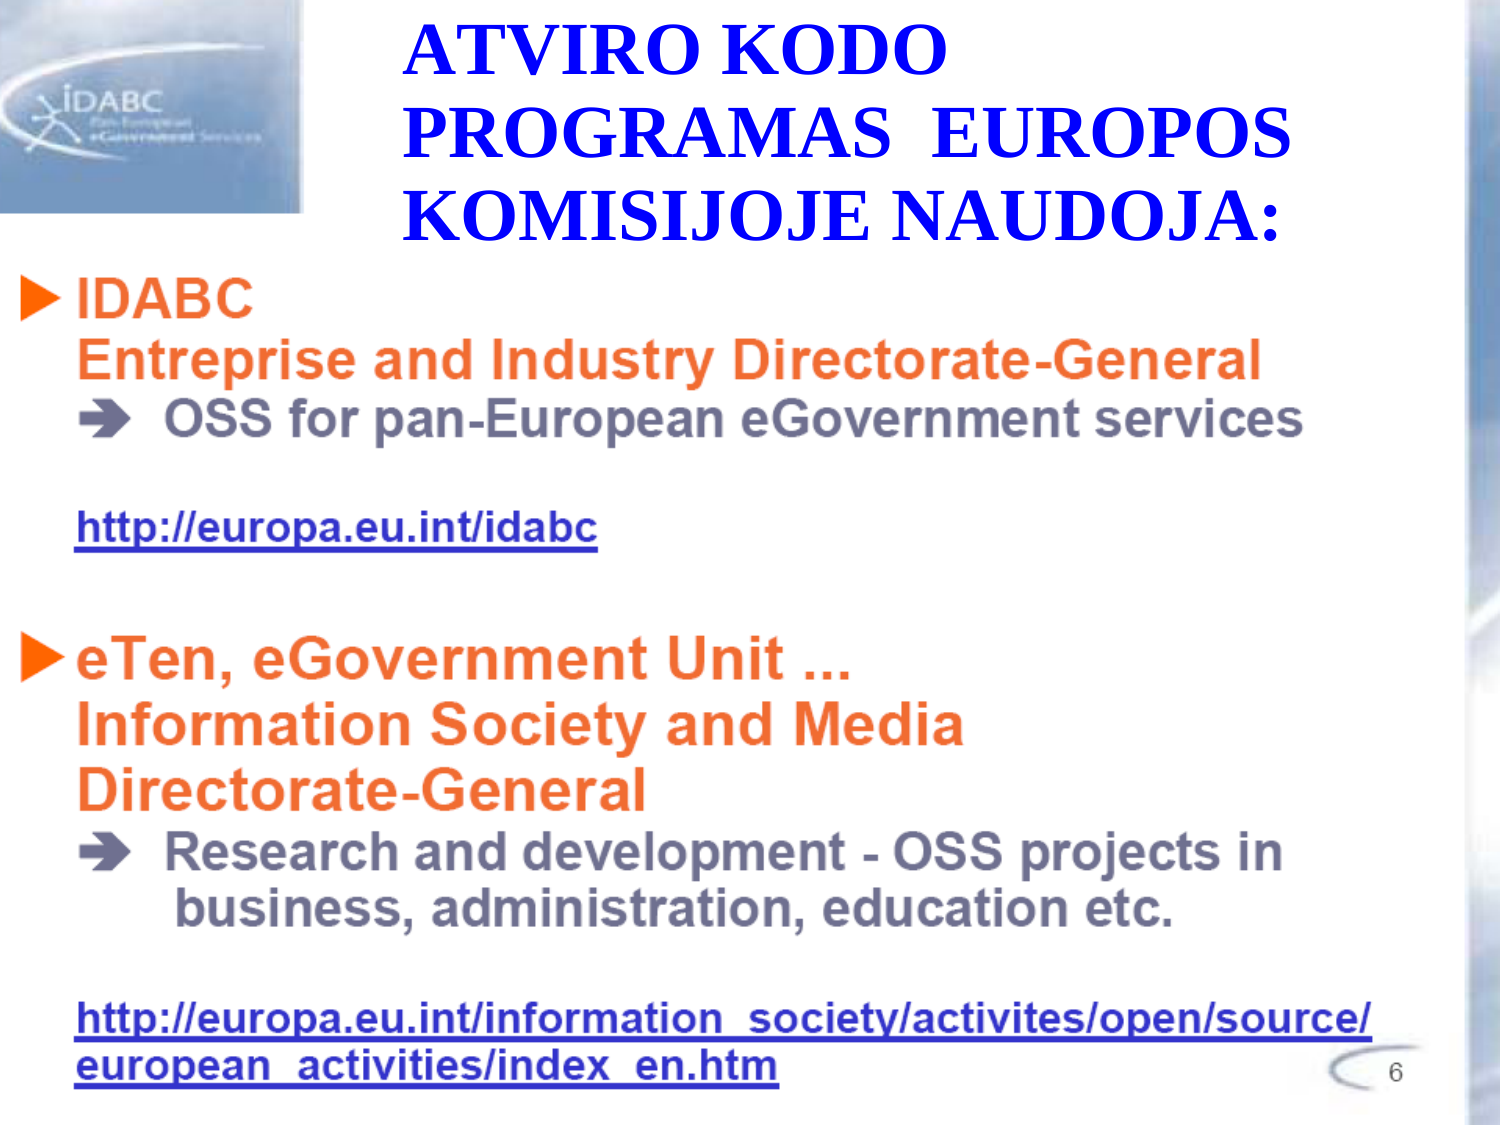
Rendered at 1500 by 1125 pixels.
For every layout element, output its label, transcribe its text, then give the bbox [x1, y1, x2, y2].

text_box ATVIRO KODO PROGRAMAS EUROPOS KOMISIJOJE NAUDOJA: [387, 0, 1463, 265]
picture [0, 0, 1500, 1125]
